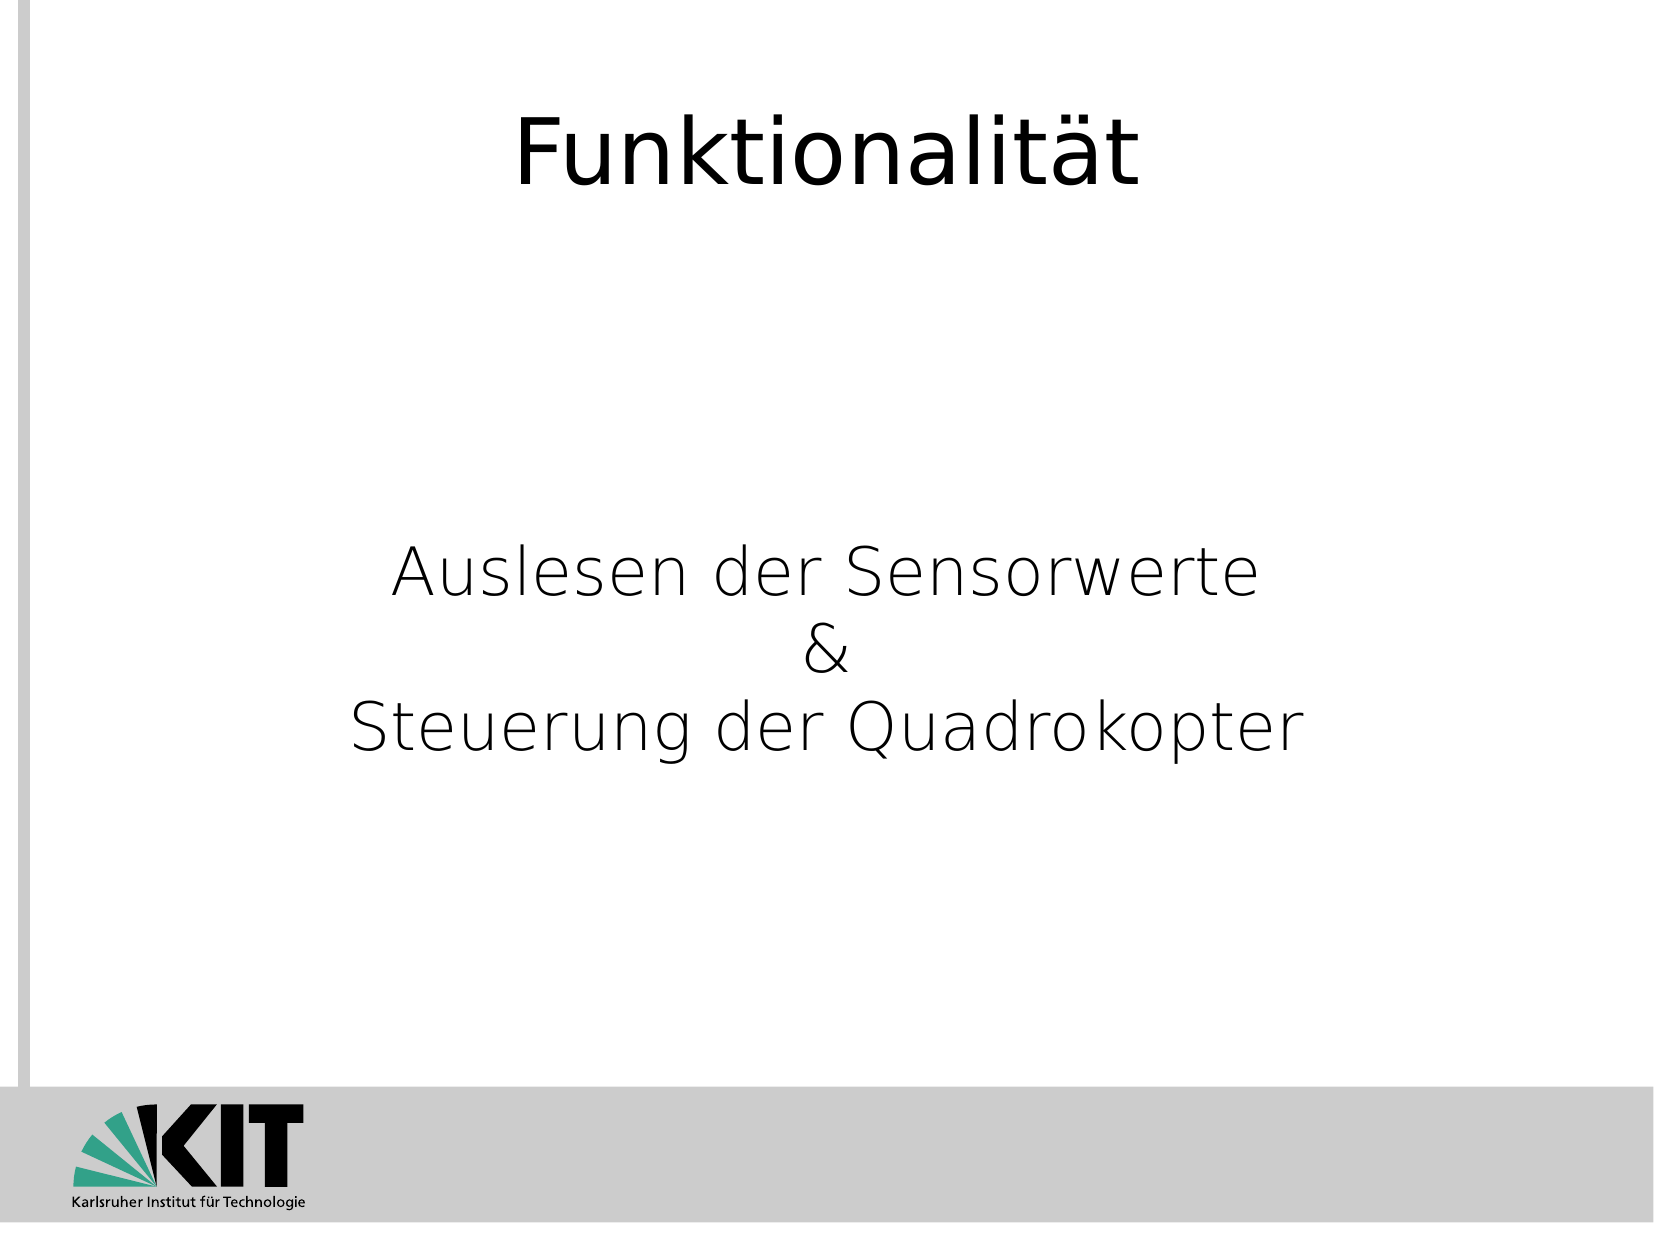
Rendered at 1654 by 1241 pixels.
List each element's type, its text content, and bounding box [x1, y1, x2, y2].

title Funktionalität [82, 49, 1571, 257]
subtitle Auslesen der Sensorwerte & Steuerung der Quadrokopter [82, 290, 1571, 1010]
picture [70, 1098, 308, 1217]
text_box [0, 1086, 1654, 1223]
